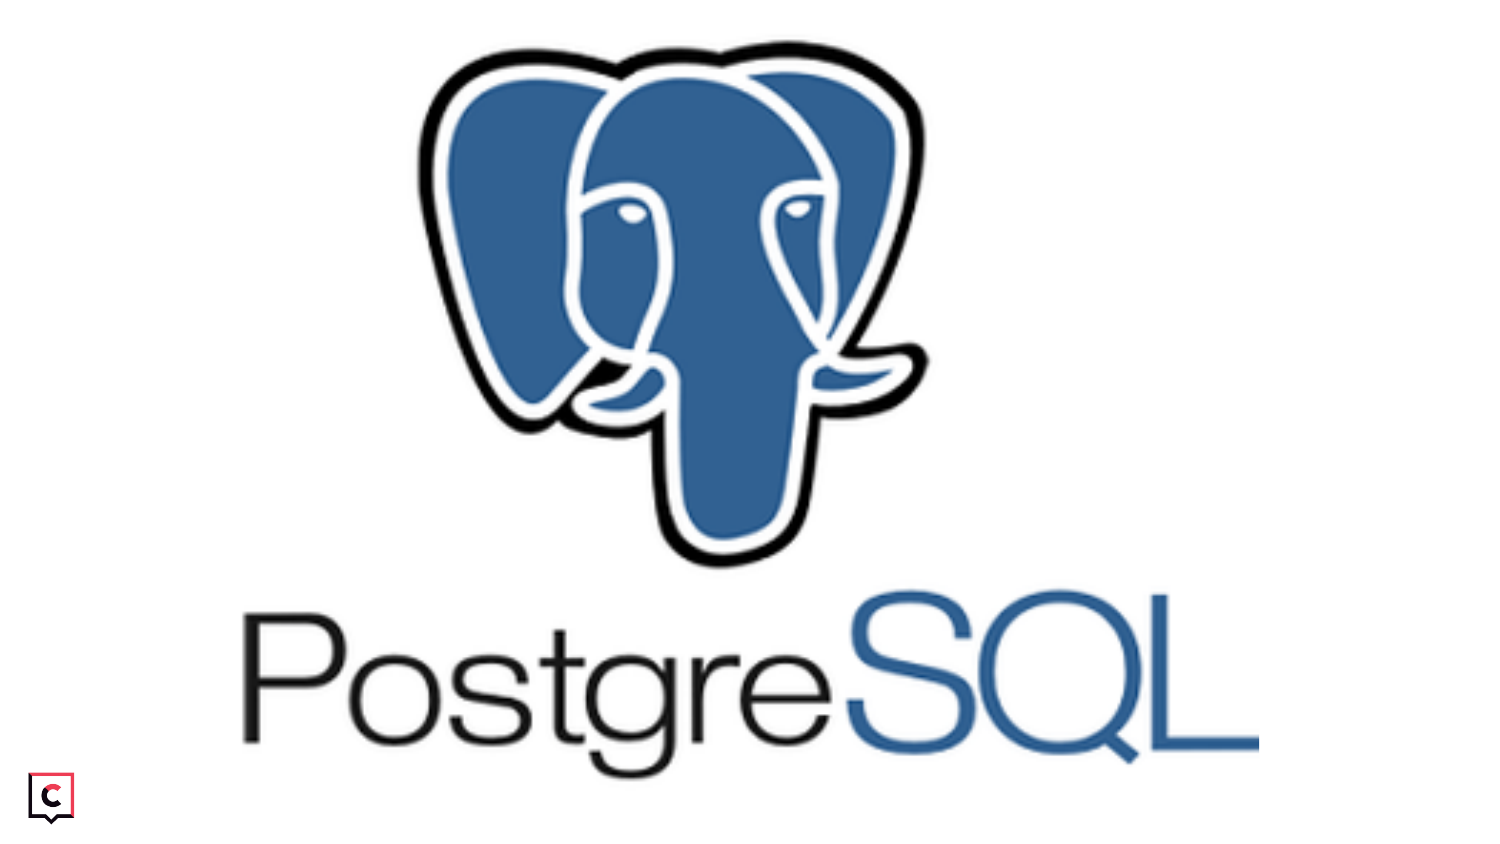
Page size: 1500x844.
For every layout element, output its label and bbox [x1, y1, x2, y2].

picture [240, 24, 1260, 819]
picture [19, 764, 82, 830]
